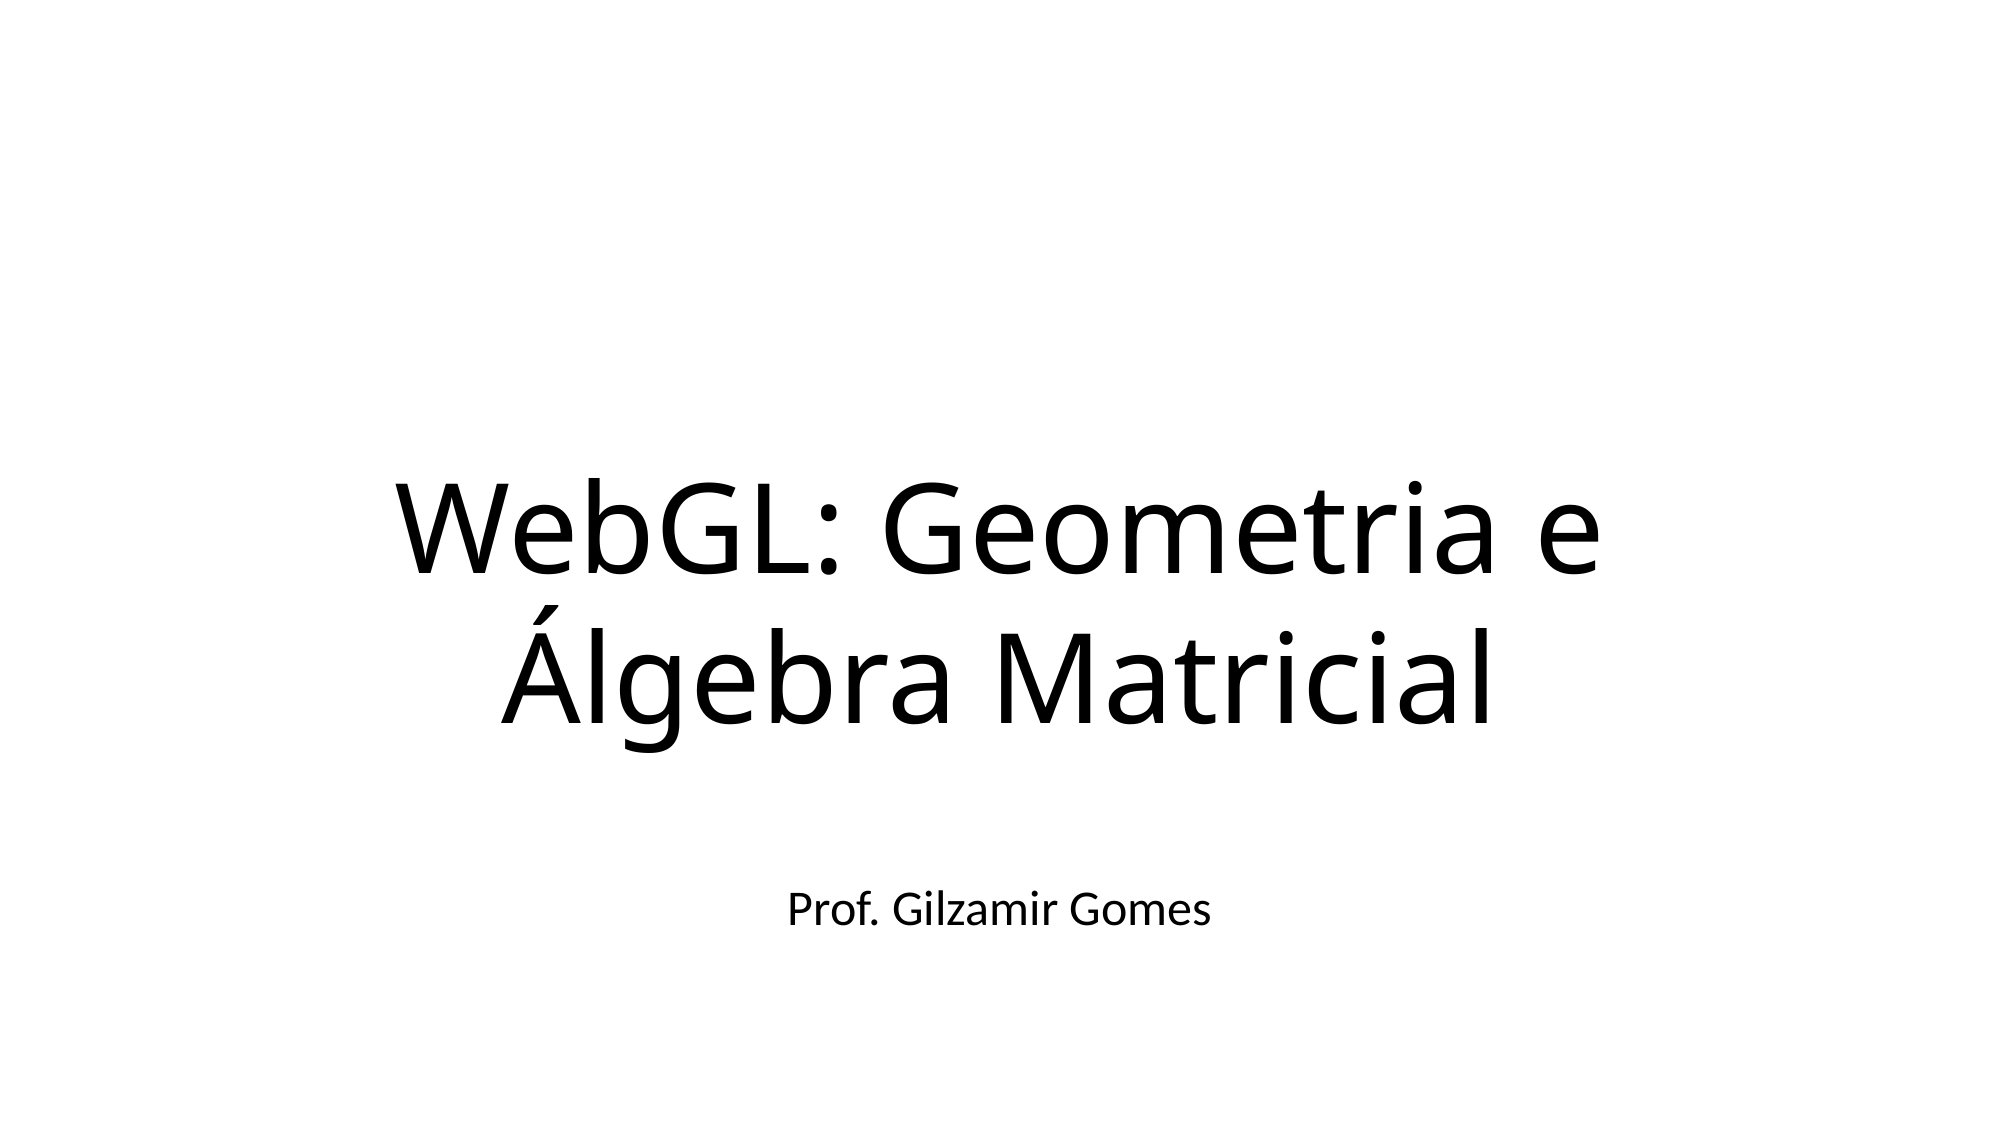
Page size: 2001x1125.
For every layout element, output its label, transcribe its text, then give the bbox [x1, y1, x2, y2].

title WebGL: Geometria e Álgebra Matricial [249, 244, 1750, 756]
subtitle Prof. Gilzamir Gomes [249, 867, 1750, 956]
